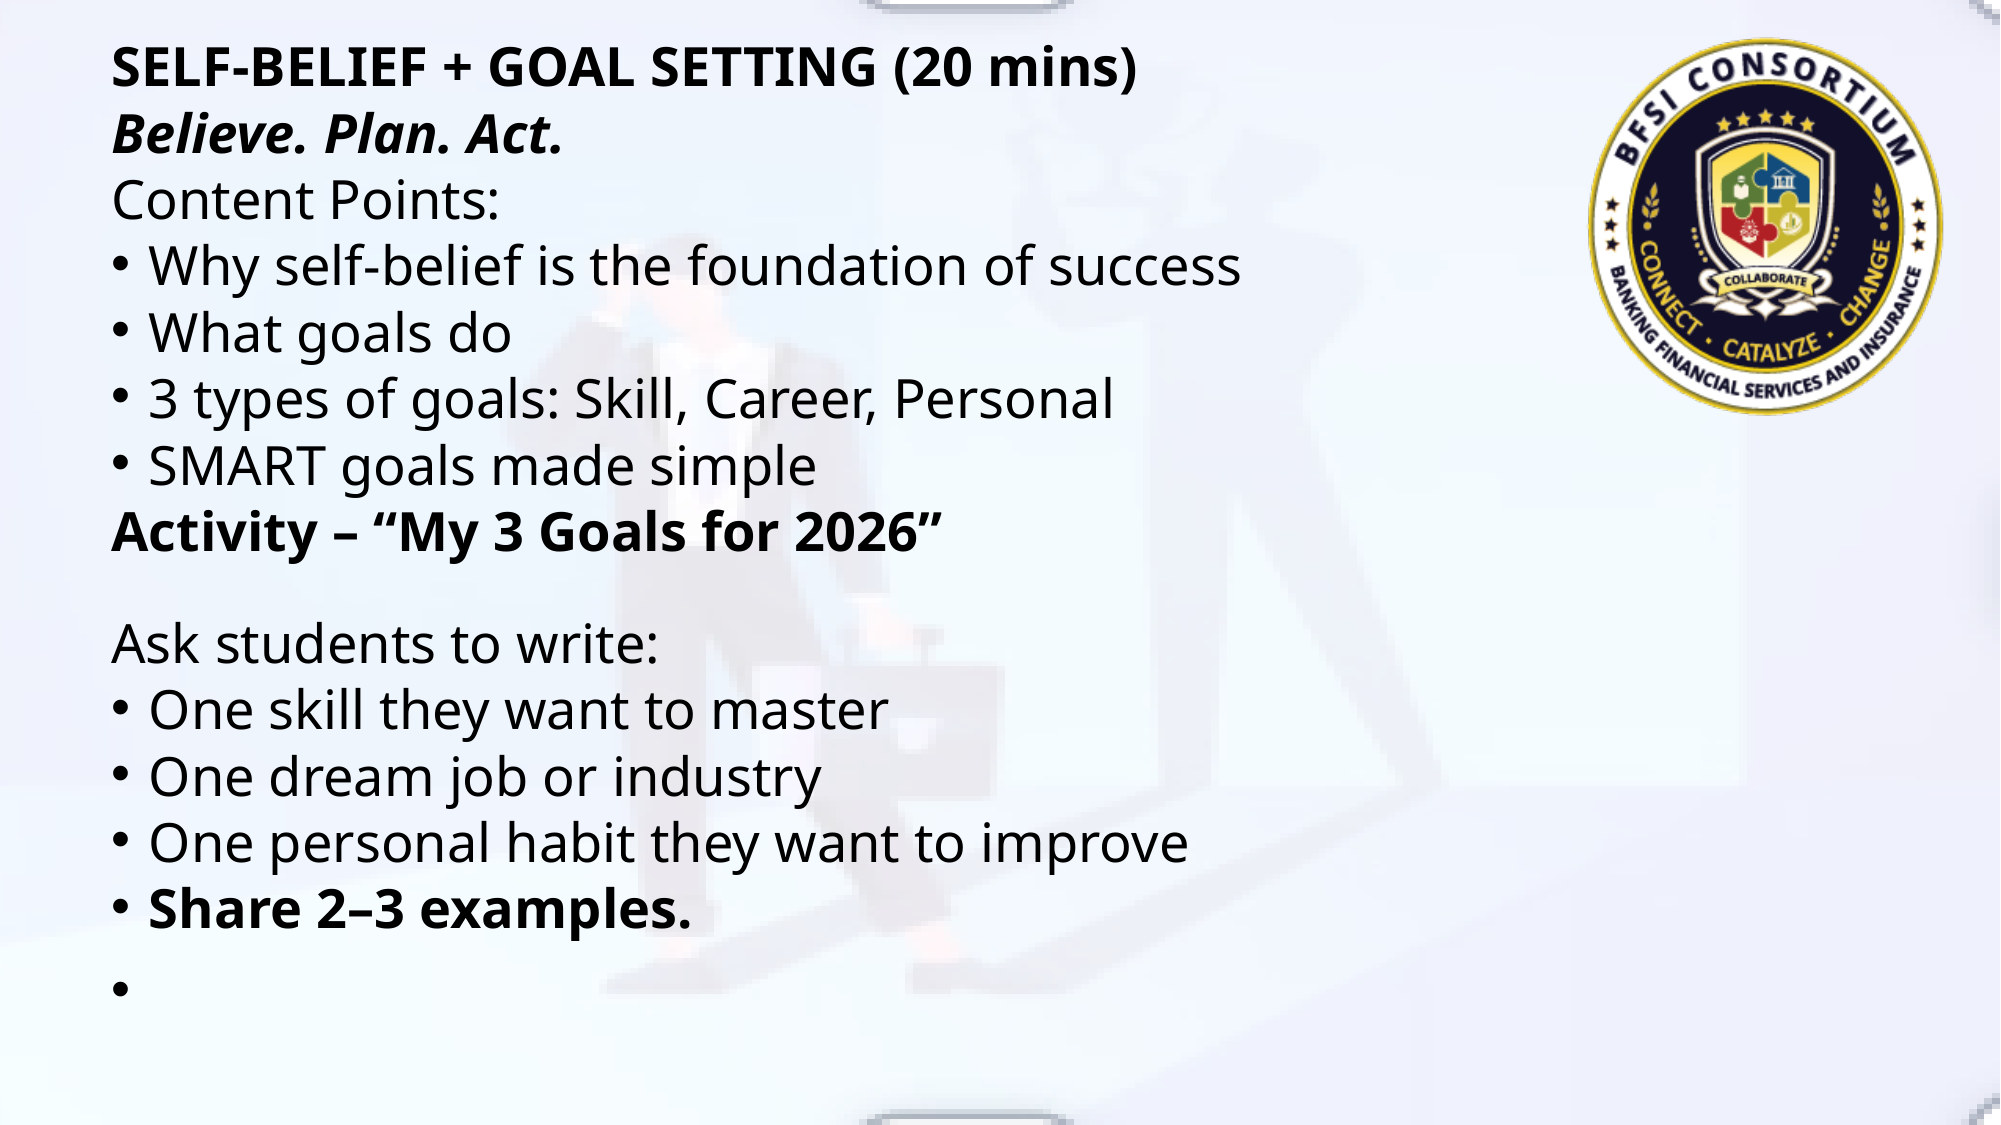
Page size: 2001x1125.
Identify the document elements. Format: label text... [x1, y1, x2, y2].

list SELF-BELIEF + GOAL SETTING (20 mins) Believe. Plan. Act. Content Points: Why self-belief is the foundation of success What goals do 3 types of goals: Skill, Career, Personal SMART goals made simple Activity – “My 3 Goals for 2026” Ask students to write: One skill they want to master One dream job or industry One personal habit they want to improve Share 2–3 examples. [96, 42, 1545, 1063]
picture [0, 0, 2000, 1125]
